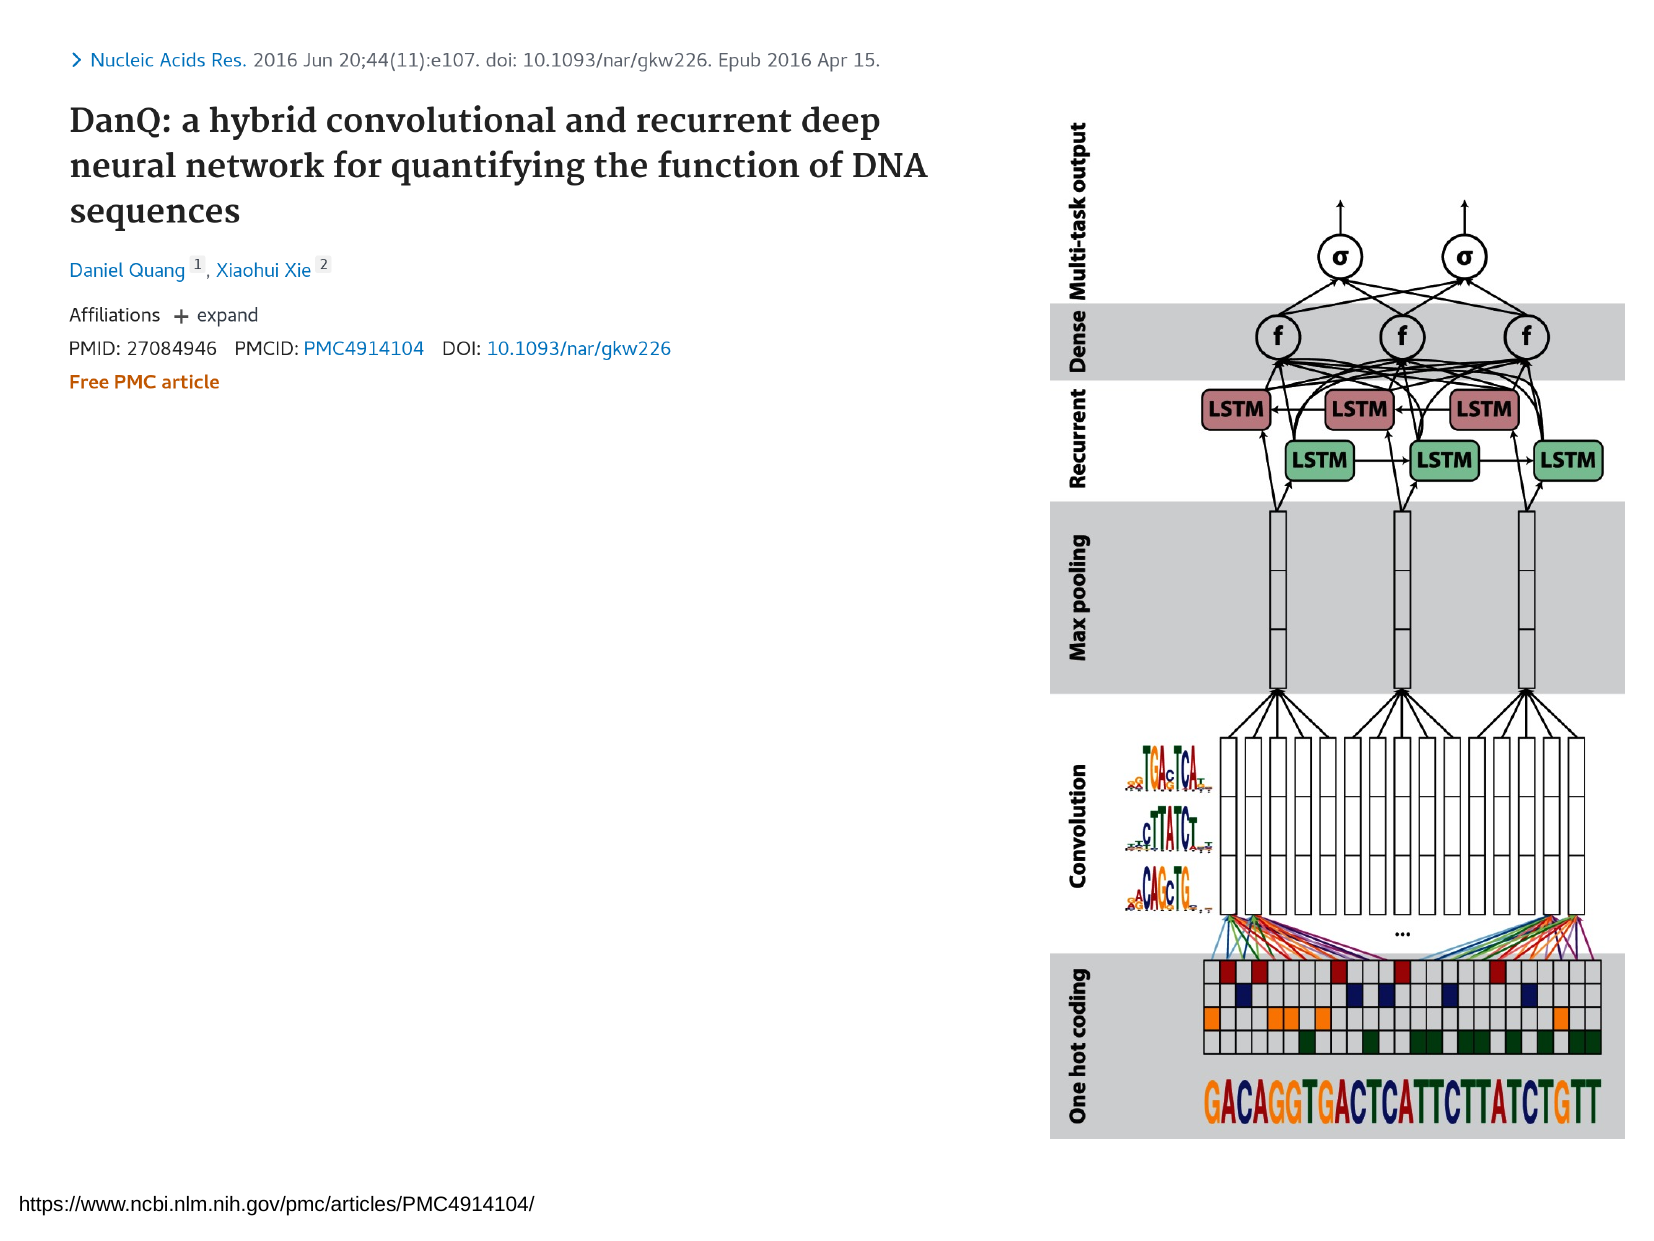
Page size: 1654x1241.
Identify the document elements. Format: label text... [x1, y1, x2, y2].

picture [51, 39, 948, 397]
text_box https://www.ncbi.nlm.nih.gov/pmc/articles/PMC4914104/ [4, 1185, 550, 1223]
picture [1050, 119, 1625, 1140]
